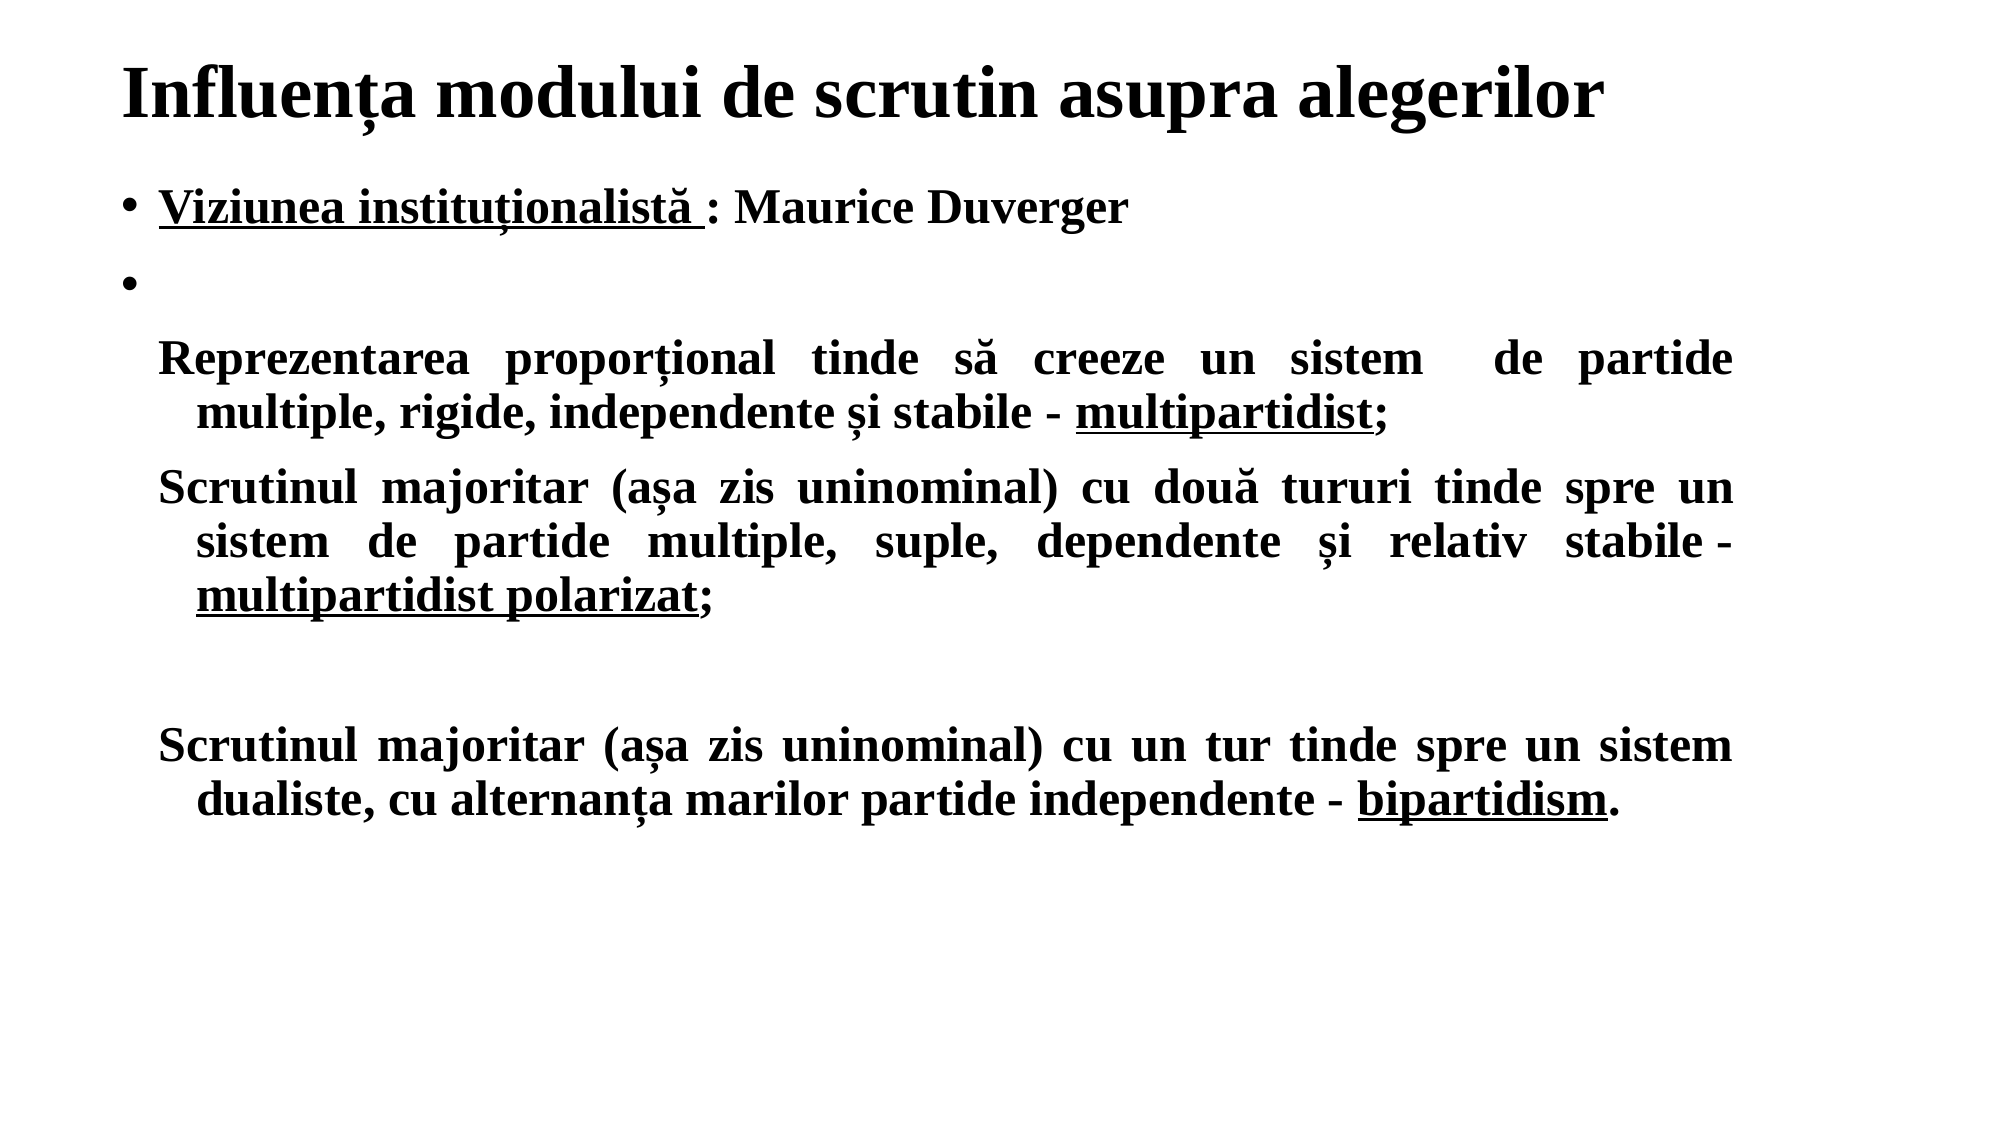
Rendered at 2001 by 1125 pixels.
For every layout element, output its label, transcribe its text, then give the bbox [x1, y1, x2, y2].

title Influența modului de scrutin asupra alegerilor [106, 0, 1750, 172]
list Viziunea instituționalistă : Maurice Duverger Reprezentarea proporțional tinde să creeze un sistem de partide multiple, rigide, independente și stabile - multipartidist; Scrutinul majoritar (așa zis uninominal) cu două tururi tinde spre un sistem de partide multiple, suple, dependente și relativ stabile - multipartidist polarizat; Scrutinul majoritar (așa zis uninominal) cu un tur tinde spre un sistem dualiste, cu alternanța marilor partide independente - bipartidism. [106, 172, 1750, 1125]
